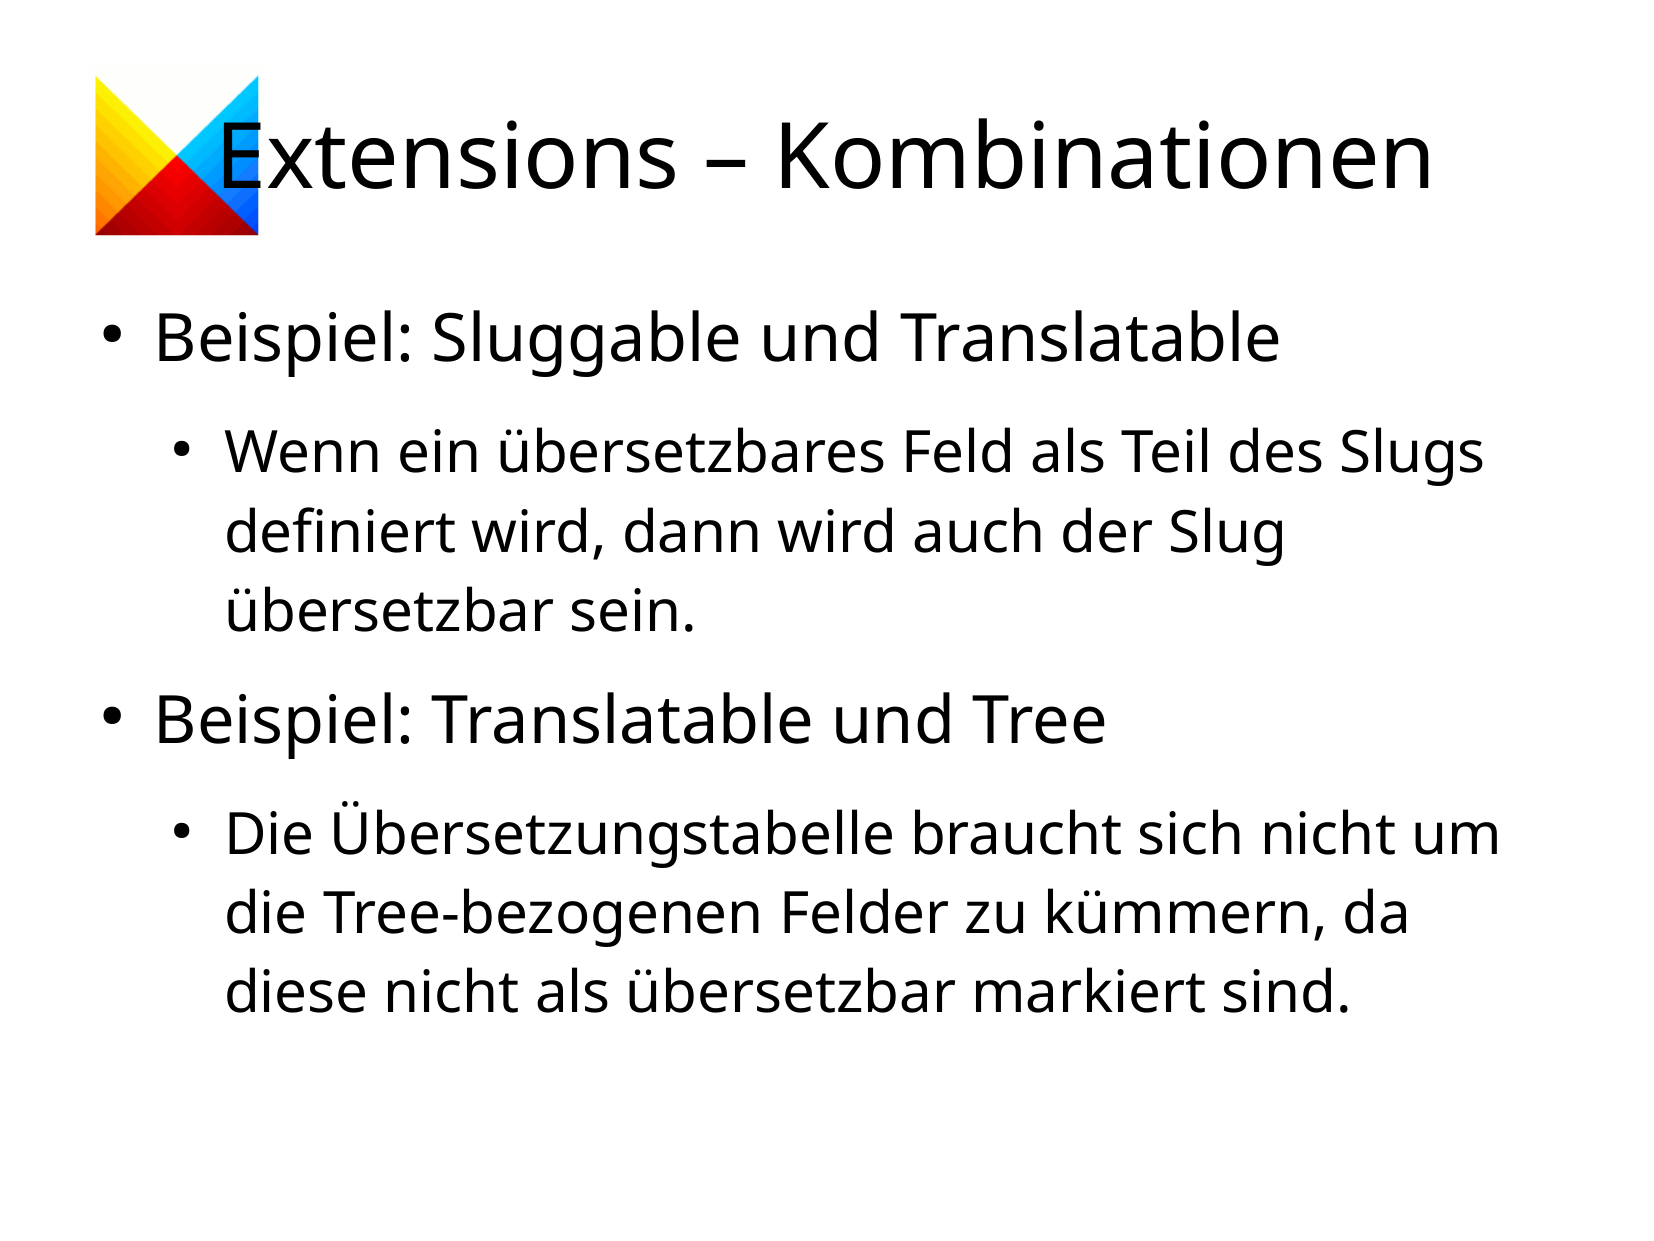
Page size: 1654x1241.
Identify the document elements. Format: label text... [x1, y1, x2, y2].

title Extensions – Kombinationen [82, 49, 1571, 257]
list Beispiel: Sluggable und Translatable Wenn ein übersetzbares Feld als Teil des Slugs definiert wird, dann wird auch der Slug übersetzbar sein. Beispiel: Translatable und Tree Die Übersetzungstabelle braucht sich nicht um die Tree-bezogenen Felder zu kümmern, da diese nicht als übersetzbar markiert sind. [82, 290, 1571, 1109]
